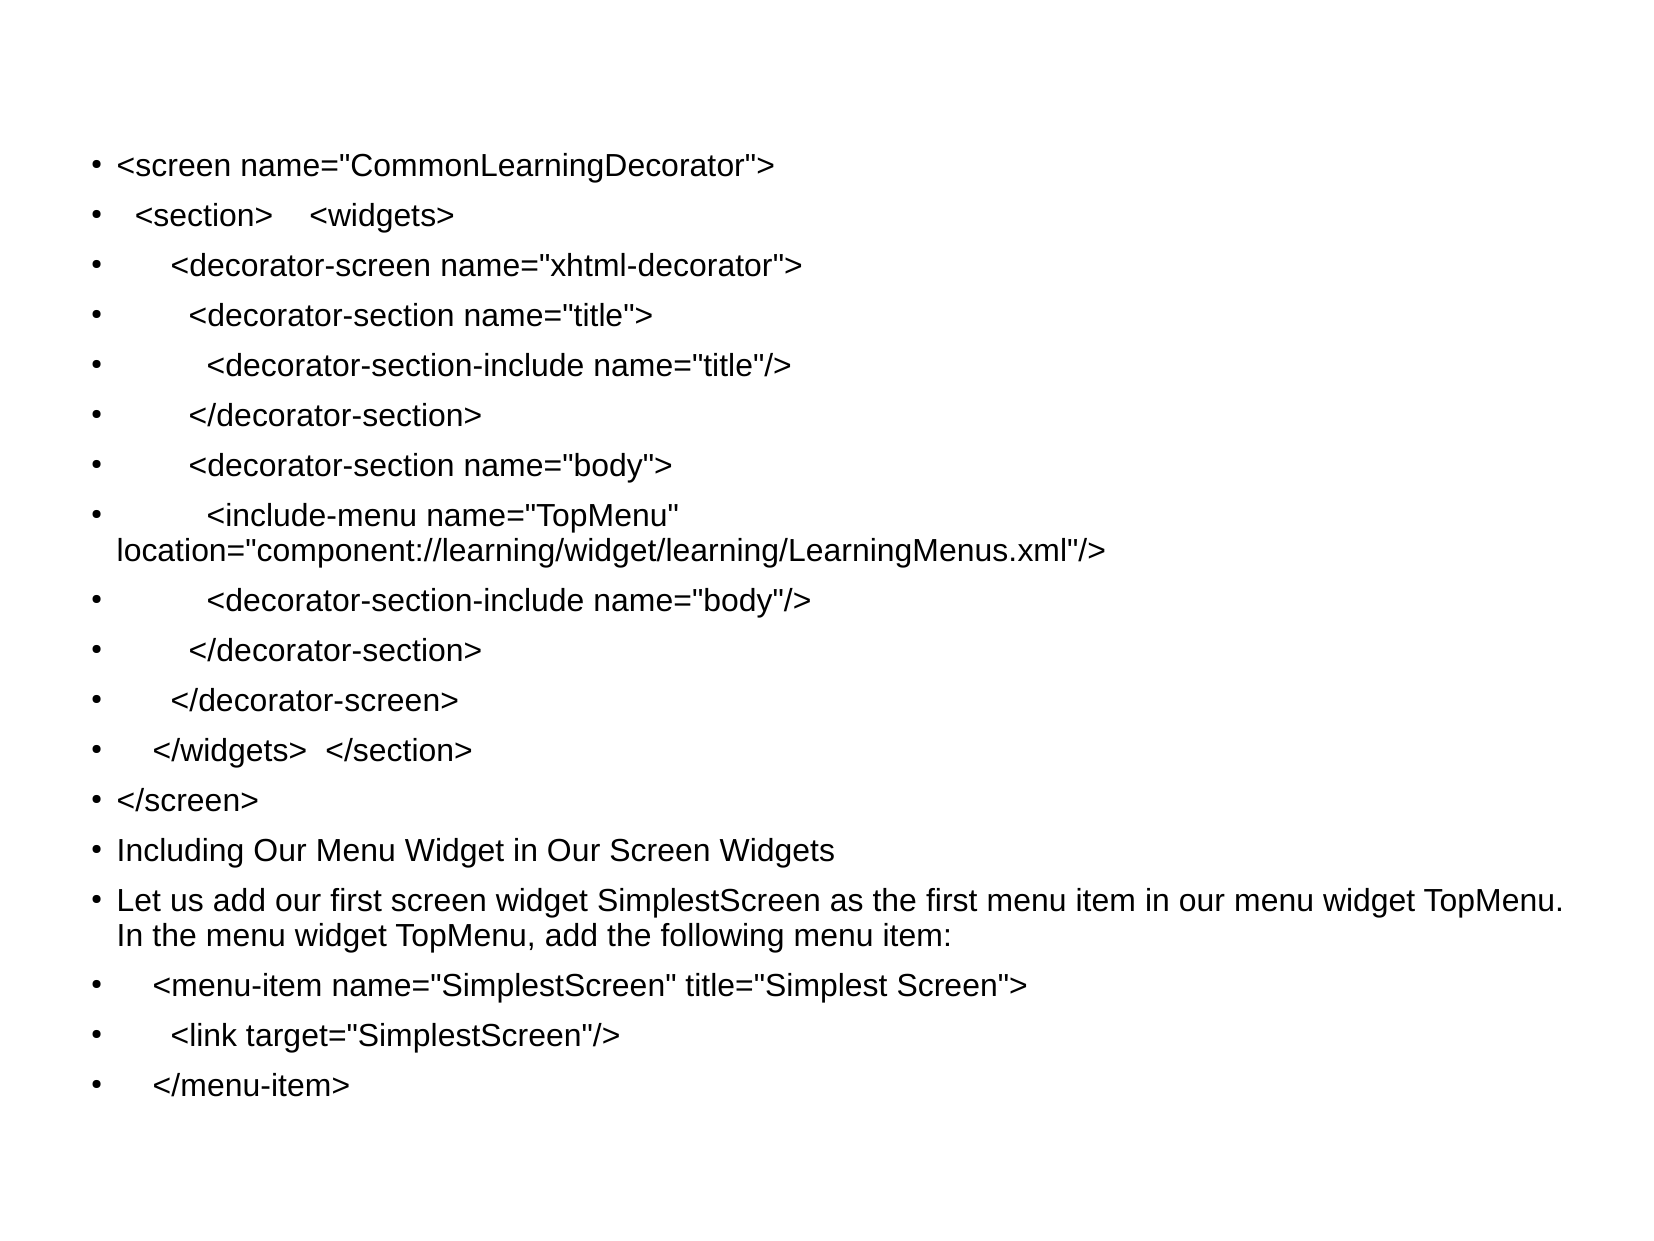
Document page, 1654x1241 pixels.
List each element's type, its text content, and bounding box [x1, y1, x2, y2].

list <screen name="CommonLearningDecorator"> <section> <widgets> <decorator-screen name="xhtml-decorator"> <decorator-section name="title"> <decorator-section-include name="title"/> </decorator-section> <decorator-section name="body"> <include-menu name="TopMenu" location="component://learning/widget/learning/LearningMenus.xml"/> <decorator-section-include name="body"/> </decorator-section> </decorator-screen> </widgets> </section> </screen> Including Our Menu Widget in Our Screen Widgets Let us add our first screen widget SimplestScreen as the first menu item in our menu widget TopMenu. In the menu widget TopMenu, add the following menu item: <menu-item name="SimplestScreen" title="Simplest Screen"> <link target="SimplestScreen"/> </menu-item> [82, 147, 1571, 1109]
